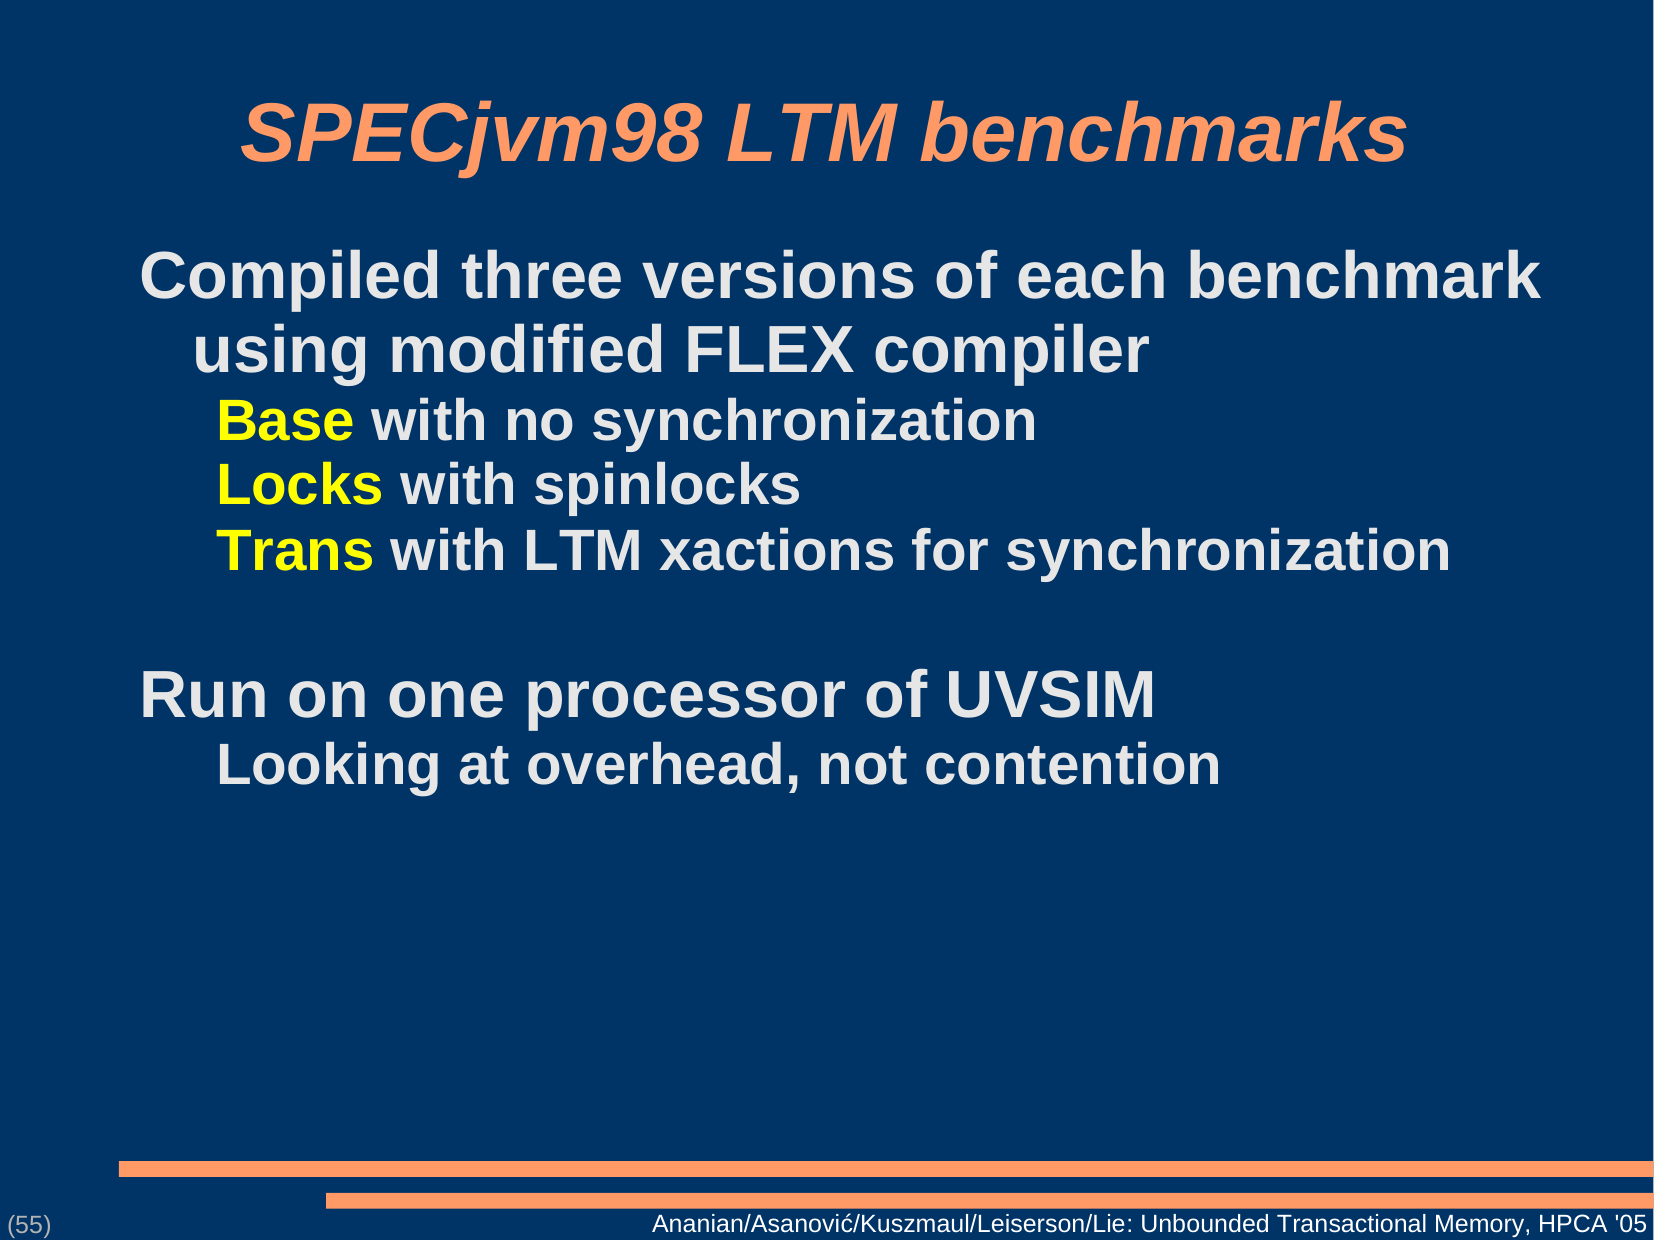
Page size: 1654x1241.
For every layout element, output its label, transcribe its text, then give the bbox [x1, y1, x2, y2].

title SPECjvm98 LTM benchmarks [51, 28, 1600, 236]
list Compiled three versions of each benchmark using modified FLEX compiler Base with no synchronization Locks with spinlocks Trans with LTM xactions for synchronization Run on one processor of UVSIM Looking at overhead, not contention [121, 237, 1561, 1132]
